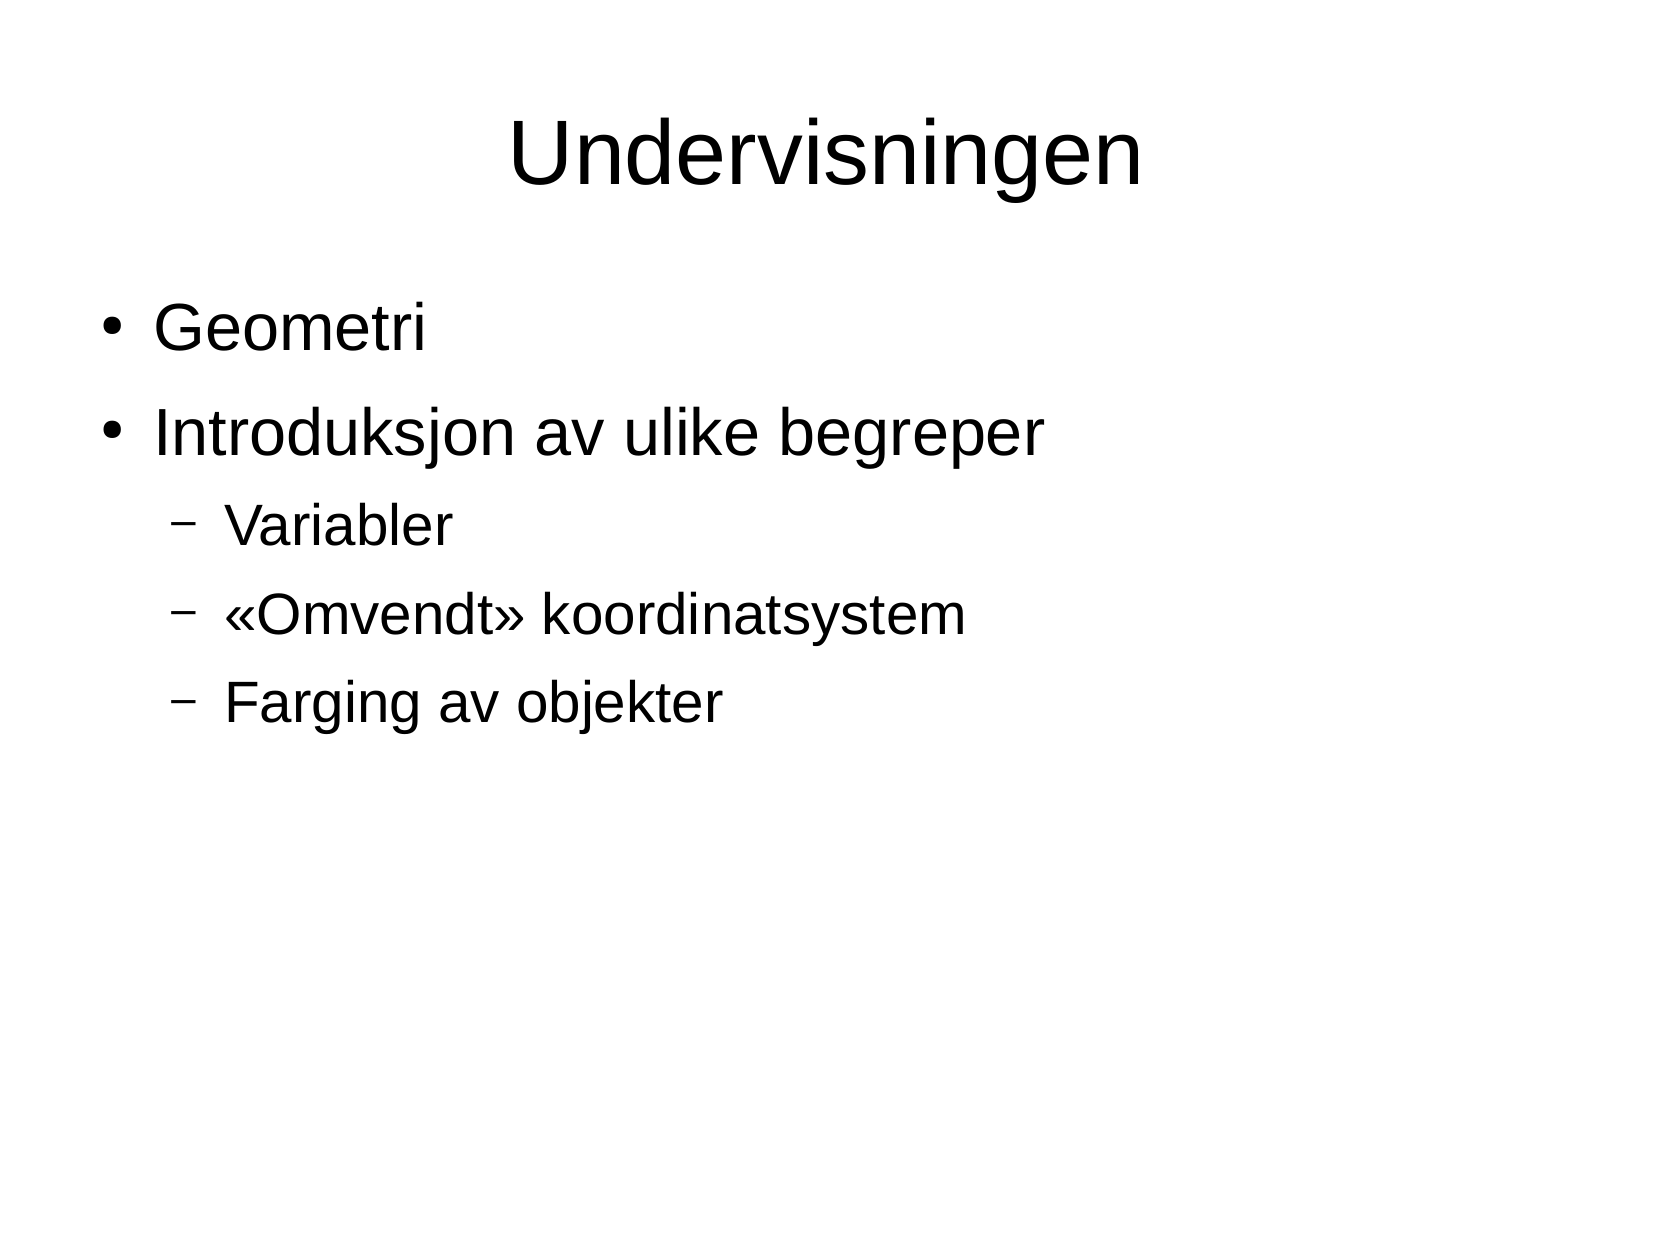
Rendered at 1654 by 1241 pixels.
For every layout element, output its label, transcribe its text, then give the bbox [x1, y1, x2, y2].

title Undervisningen [82, 49, 1571, 257]
list Geometri Introduksjon av ulike begreper Variabler «Omvendt» koordinatsystem Farging av objekter [82, 290, 1571, 1010]
